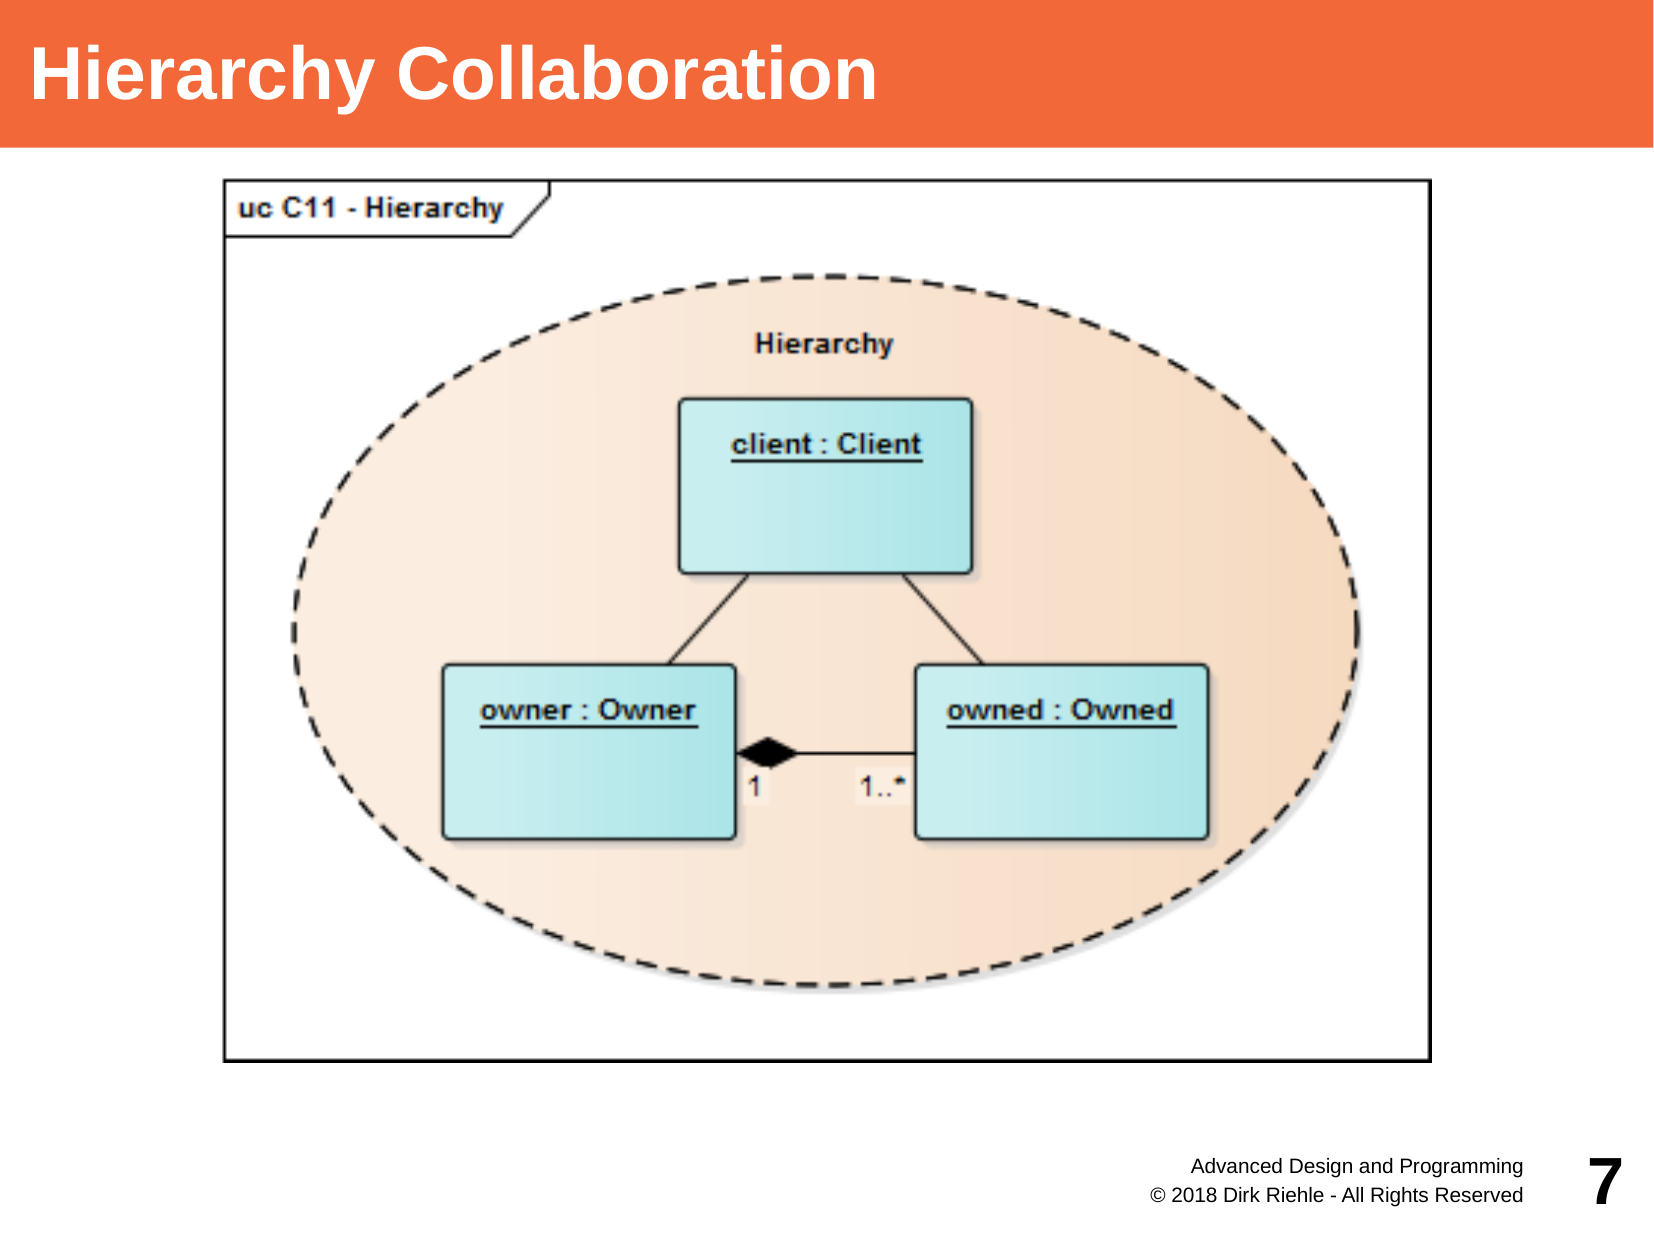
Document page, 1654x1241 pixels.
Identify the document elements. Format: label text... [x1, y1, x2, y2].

picture [221, 177, 1432, 1063]
title Hierarchy Collaboration [0, 0, 1654, 148]
